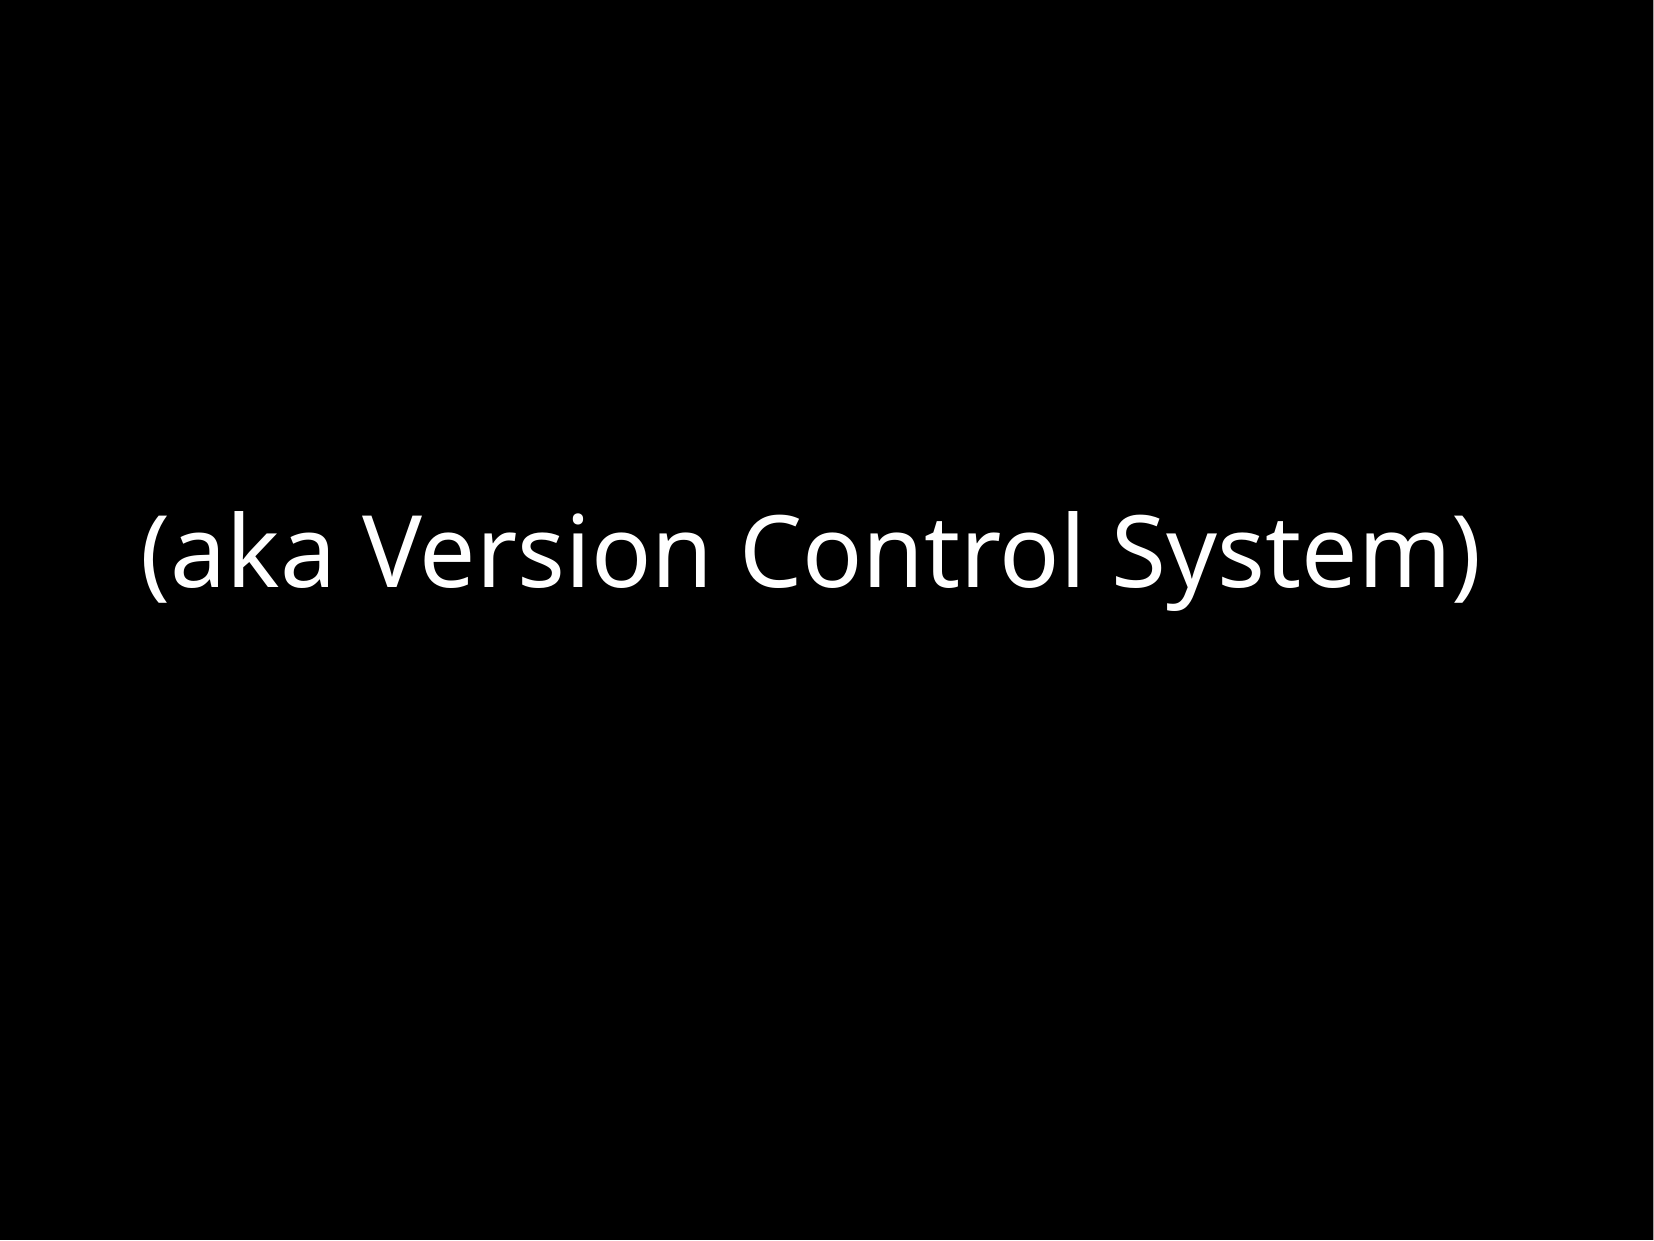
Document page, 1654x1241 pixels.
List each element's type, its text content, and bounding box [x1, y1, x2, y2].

subtitle (aka Version Control System) [88, 88, 1536, 1010]
